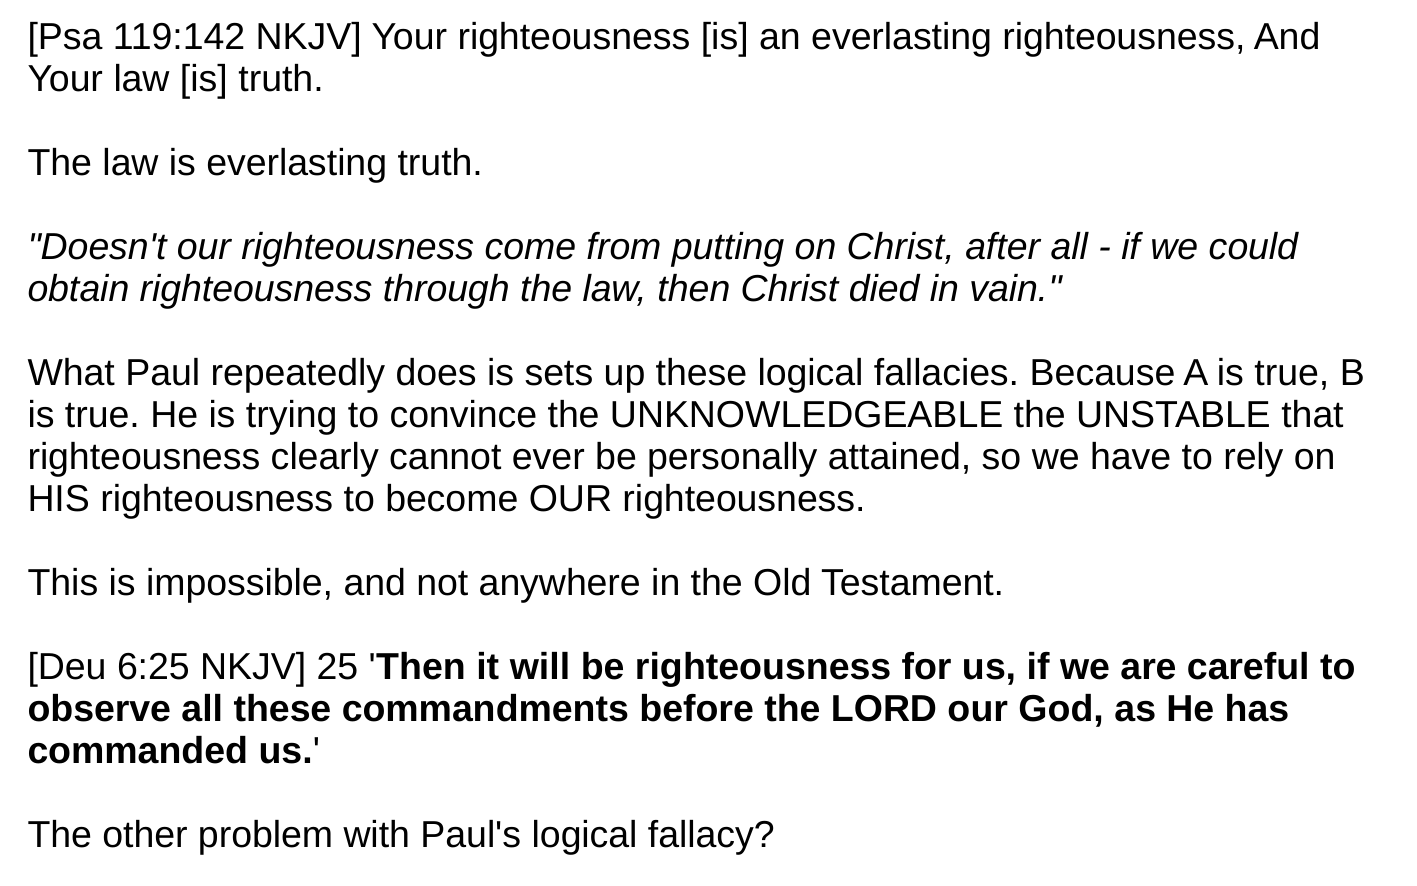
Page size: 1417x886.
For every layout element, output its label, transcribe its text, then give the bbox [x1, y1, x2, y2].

text_box [Psa 119:142 NKJV] Your righteousness [is] an everlasting righteousness, And Your law [is] truth. The law is everlasting truth. "Doesn't our righteousness come from putting on Christ, after all - if we could obtain righteousness through the law, then Christ died in vain." What Paul repeatedly does is sets up these logical fallacies. Because A is true, B is true. He is trying to convince the UNKNOWLEDGEABLE the UNSTABLE that righteousness clearly cannot ever be personally attained, so we have to rely on HIS righteousness to become OUR righteousness. This is impossible, and not anywhere in the Old Testament. [Deu 6:25 NKJV] 25 'Then it will be righteousness for us, if we are careful to observe all these commandments before the LORD our God, as He has commanded us.' The other problem with Paul's logical fallacy? Righteousness is ONLY attained through the law. Your belief in the passover offering doesn't change what you must do to receive that offering. "The laws given to the Jews had nothing to do with personal righteousness" [Isa 42:21 NKJV] The LORD is well pleased for His righteousness' sake; He will exalt the law and make [it] honorable. [Isa 51:7 NKJV] "Listen to Me, you who know righteousness, You people in whose heart [is] My law: Do not fear the reproach of men, Nor be afraid of their insults. I'll be discussing these more in the next slide. [12, 8, 1404, 886]
